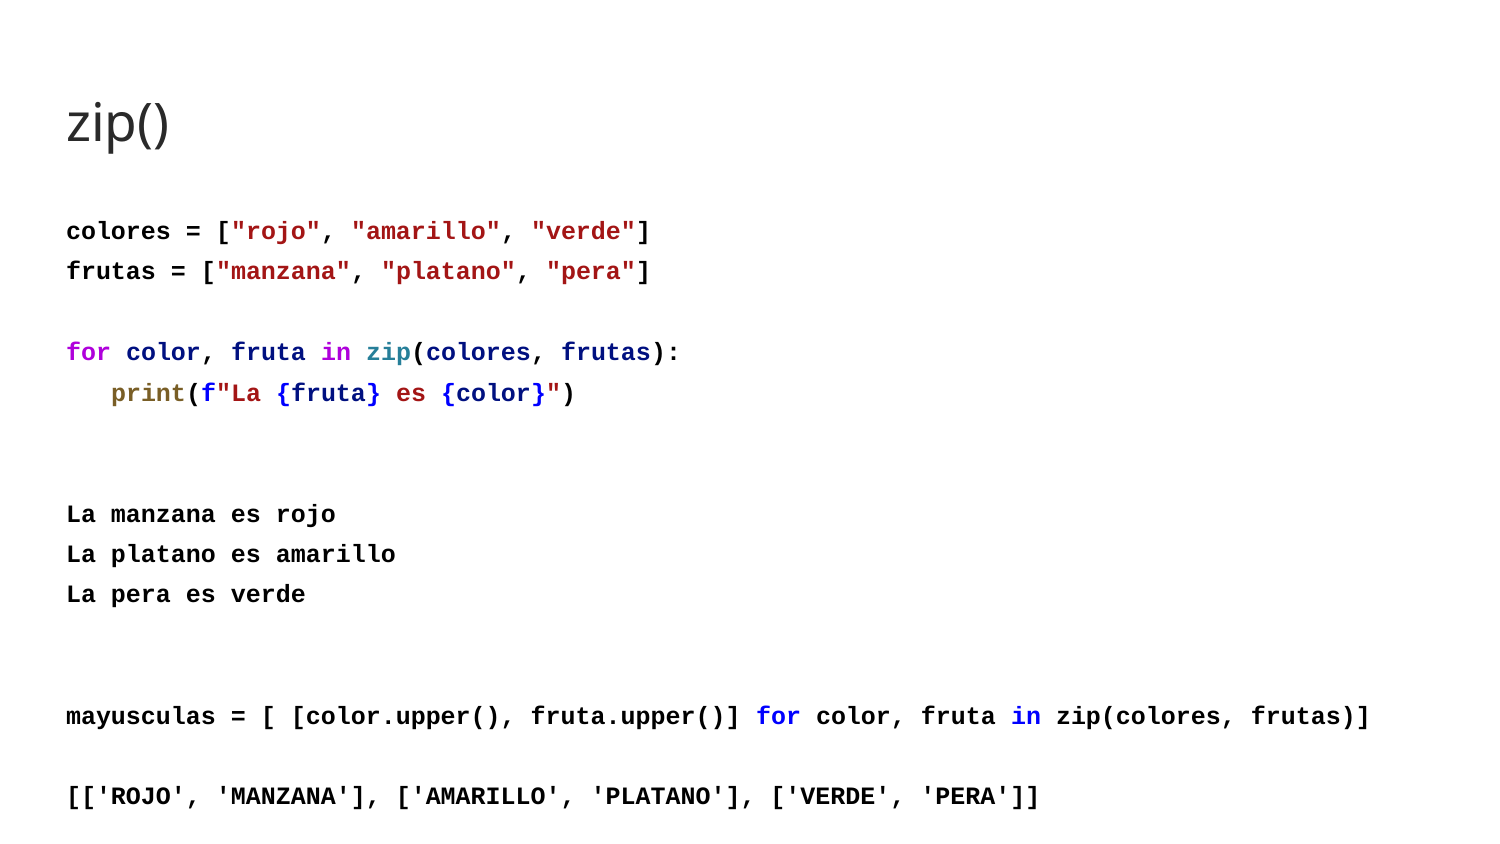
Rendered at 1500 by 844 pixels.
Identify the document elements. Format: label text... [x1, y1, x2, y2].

list colores = ["rojo", "amarillo", "verde"] frutas = ["manzana", "platano", "pera"] for color, fruta in zip(colores, frutas): print(f"La {fruta} es {color}") La manzana es rojo La platano es amarillo La pera es verde mayusculas = [ [color.upper(), fruta.upper()] for color, fruta in zip(colores, frutas)] [['ROJO', 'MANZANA'], ['AMARILLO', 'PLATANO'], ['VERDE', 'PERA']] [51, 189, 1449, 750]
title zip() [51, 72, 1449, 167]
